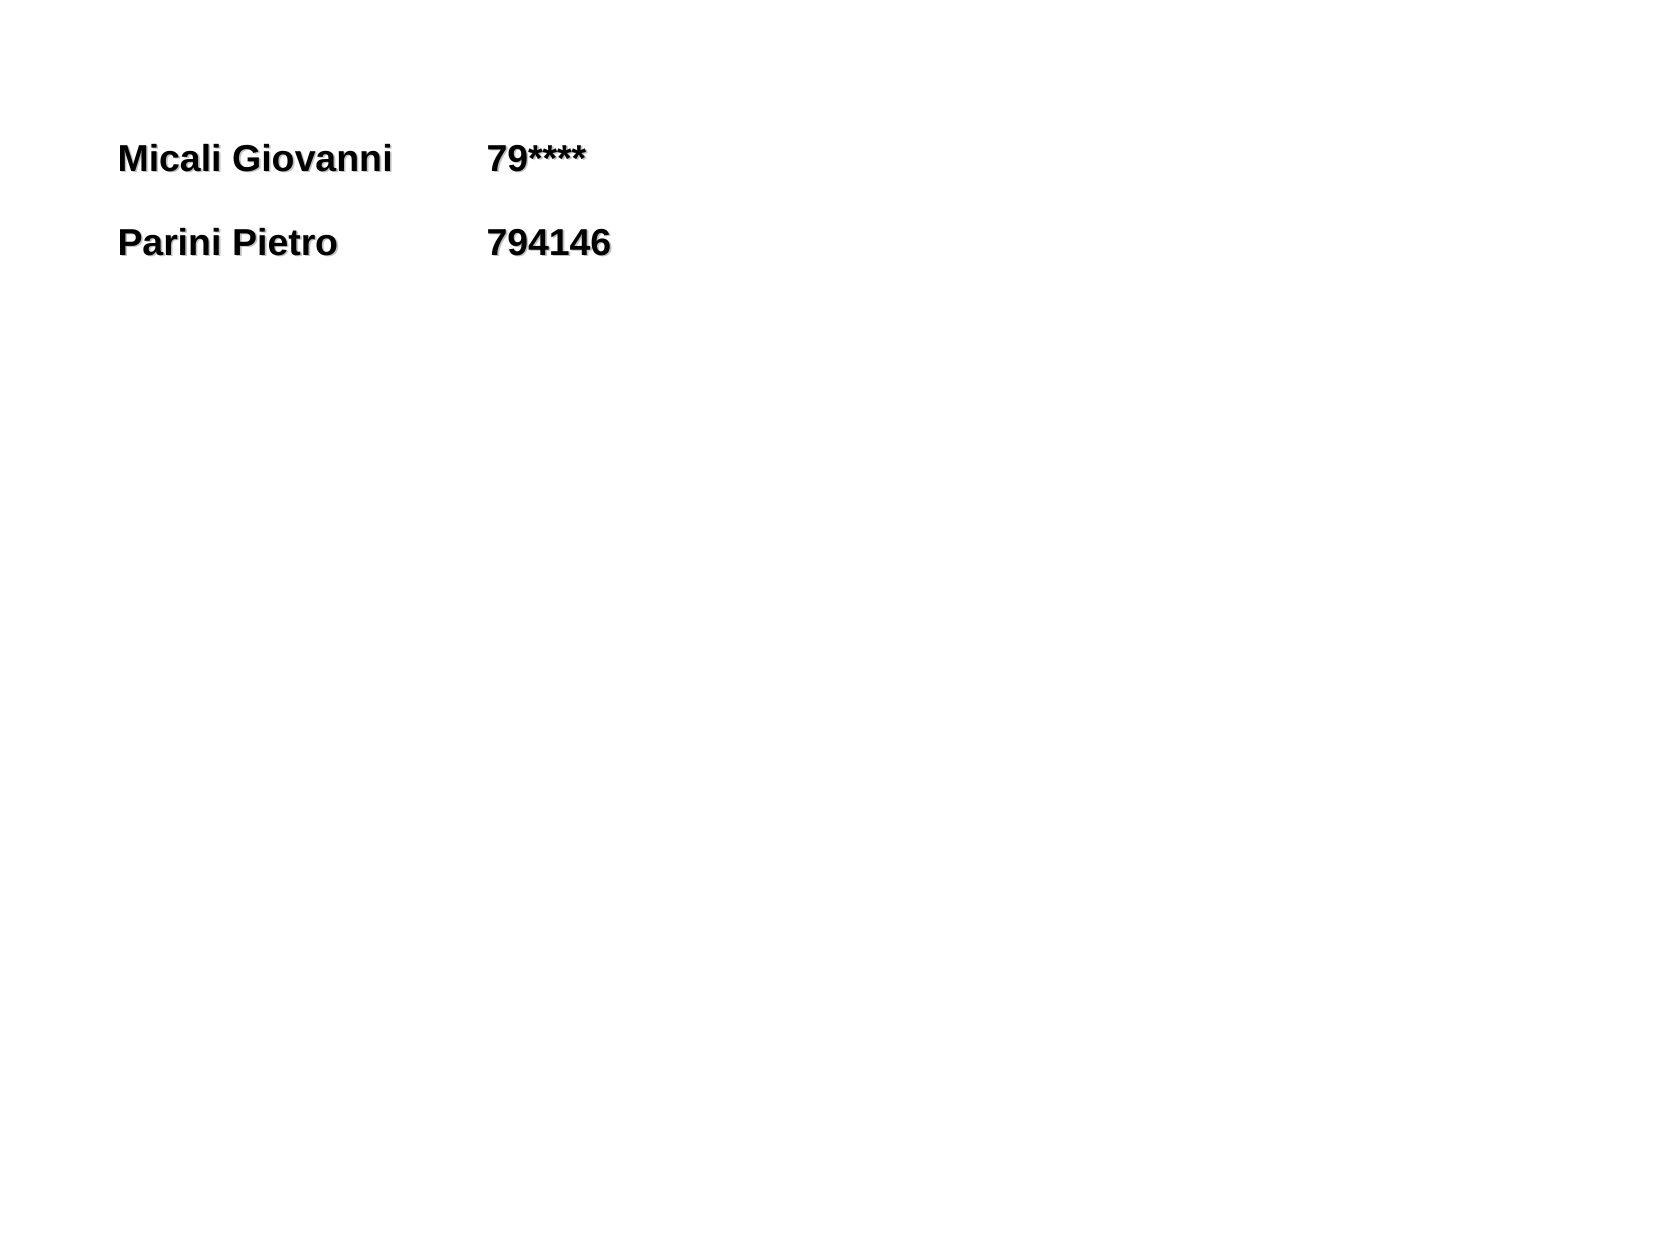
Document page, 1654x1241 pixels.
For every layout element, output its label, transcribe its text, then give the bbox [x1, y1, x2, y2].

text_box Micali Giovanni 79**** Parini Pietro 794146 [102, 129, 626, 271]
